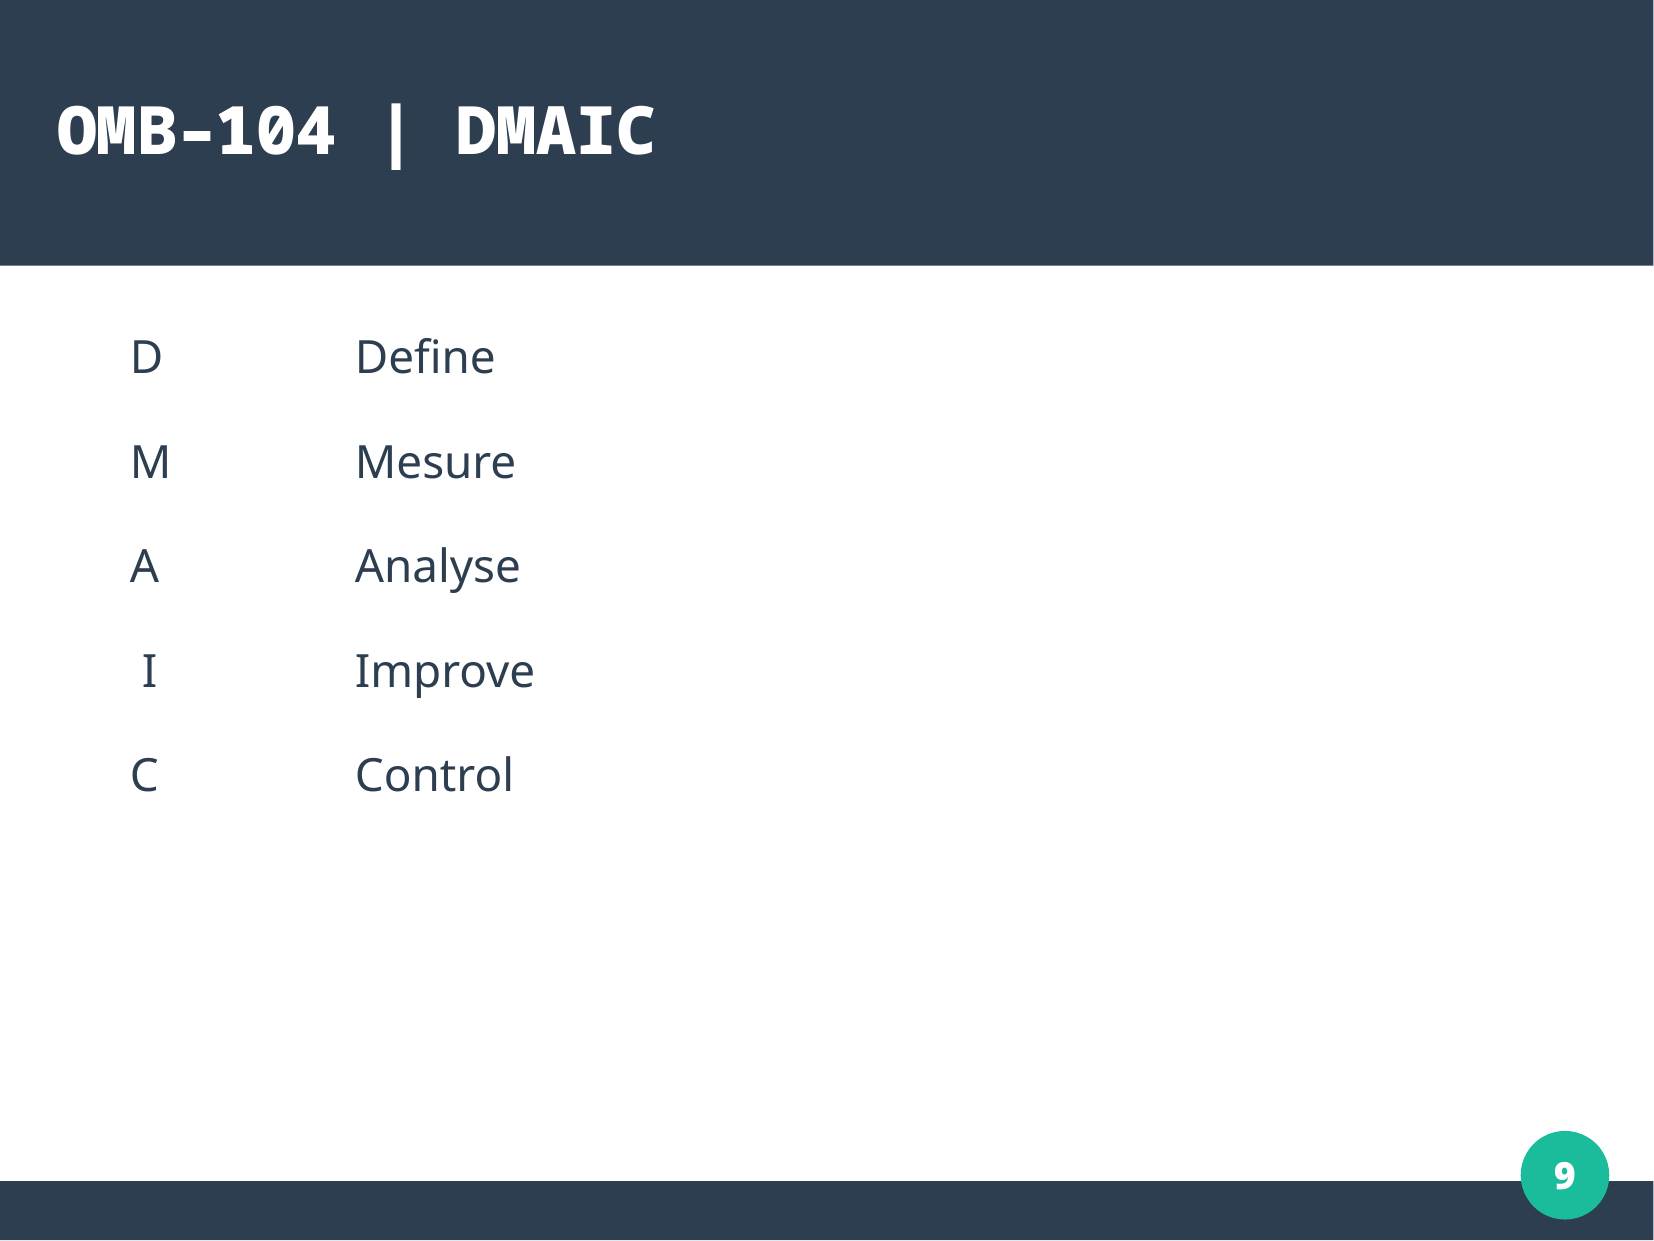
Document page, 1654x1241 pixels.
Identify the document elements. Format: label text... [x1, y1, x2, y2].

list D Define M Mesure A Analyse I Improve C Control [59, 324, 1595, 1152]
title OMB–104 | DMAIC [57, 49, 1593, 207]
